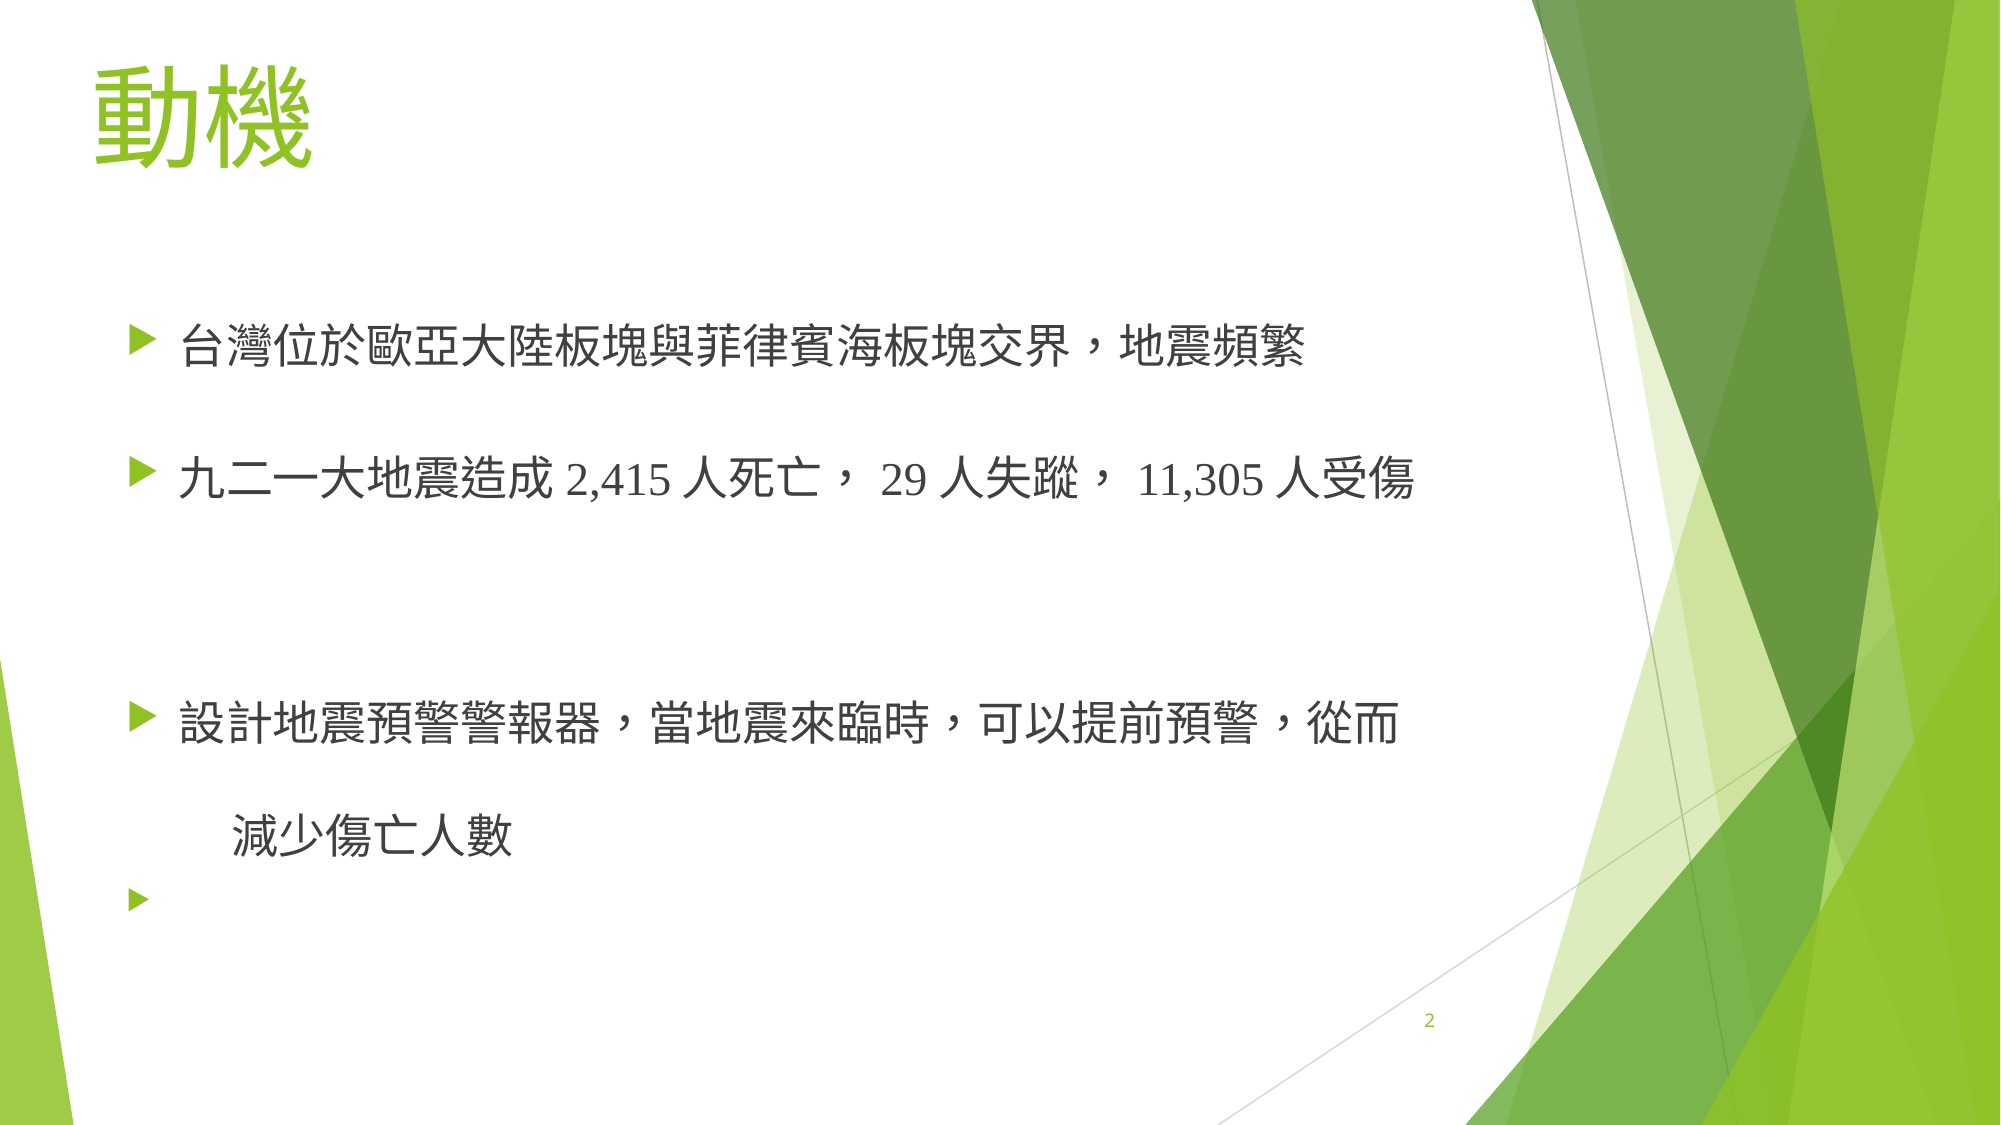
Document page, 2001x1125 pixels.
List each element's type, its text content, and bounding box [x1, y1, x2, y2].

list 台灣位於歐亞大陸板塊與菲律賓海板塊交界，地震頻繁 九二一大地震造成2,415人死亡，29人失蹤，11,305人受傷 設計地震預警警報器，當地震來臨時，可以提前預警，從而減少傷亡人數 [111, 252, 1447, 872]
text_box <編號> [1409, 991, 1522, 1051]
text_box 動機 [76, 54, 1432, 195]
